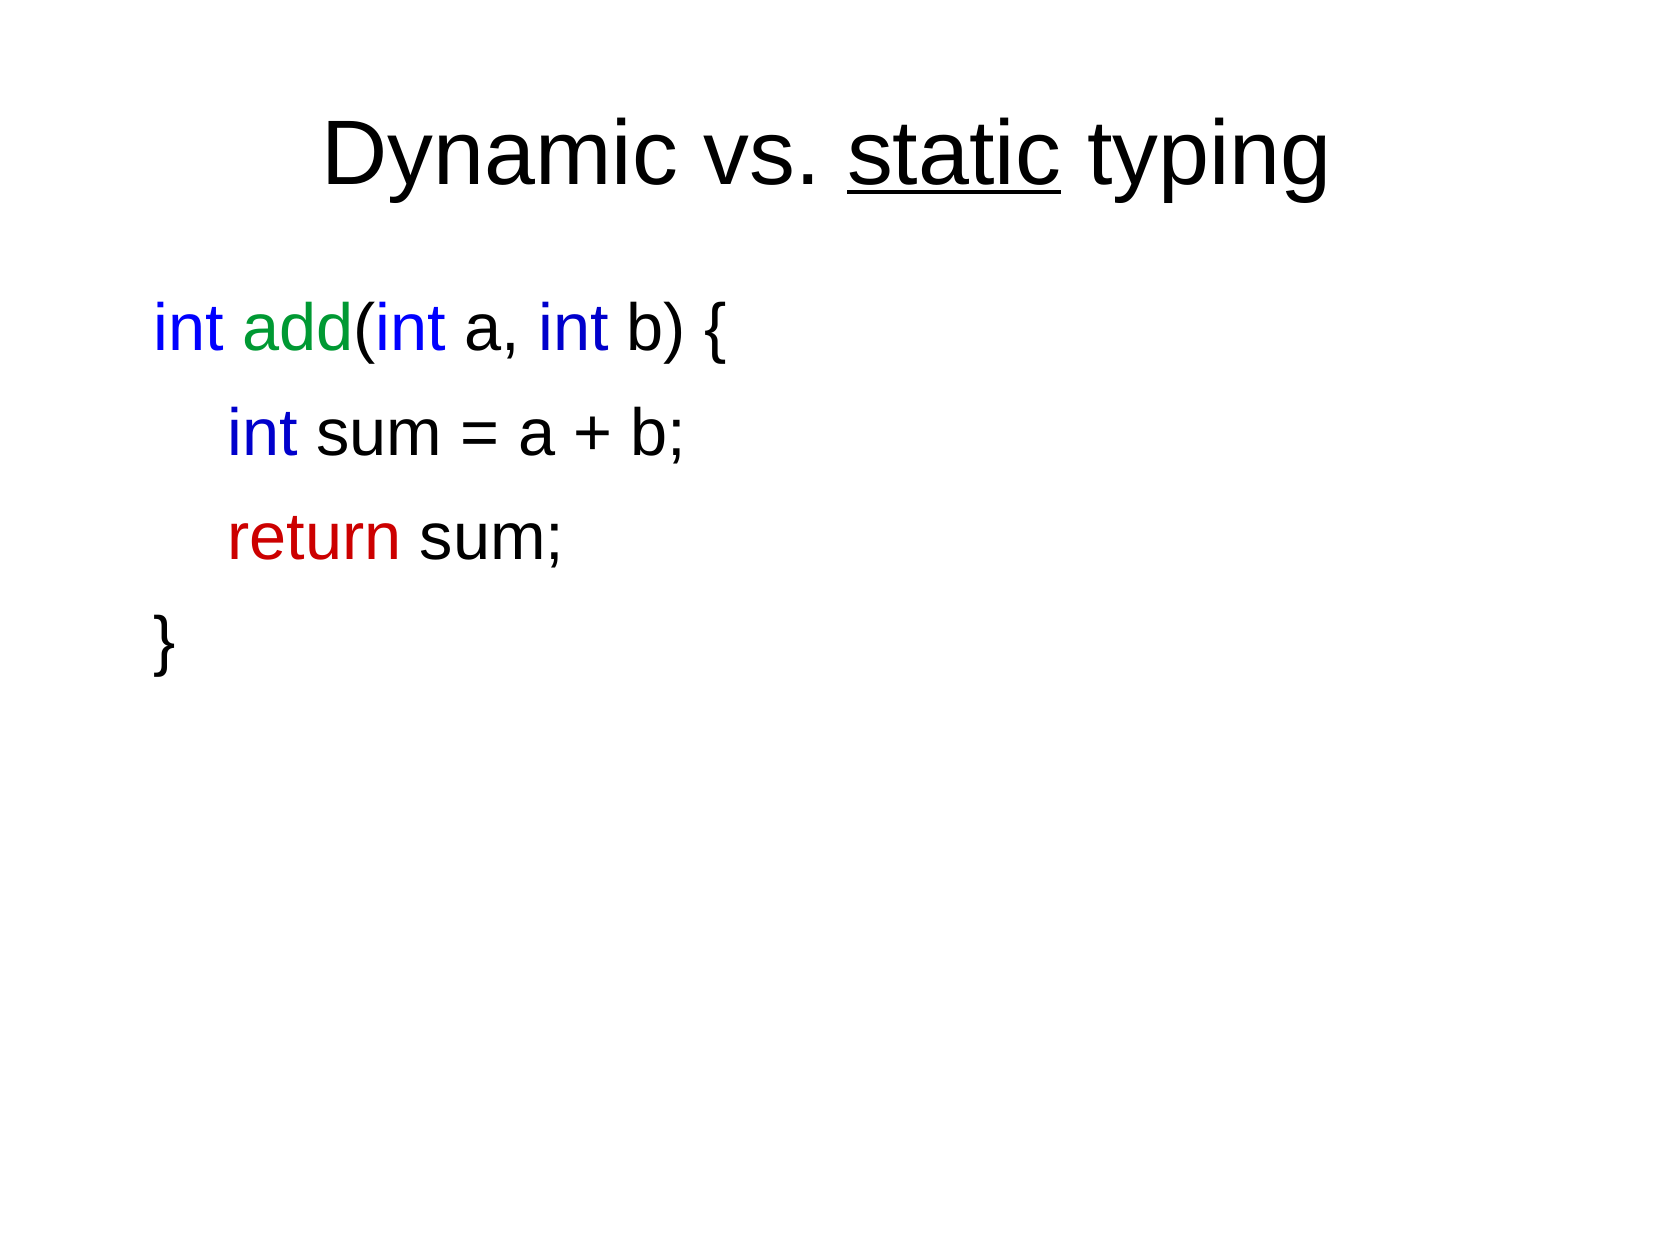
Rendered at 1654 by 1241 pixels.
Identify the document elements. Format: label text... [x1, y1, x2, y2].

list int add(int a, int b) { int sum = a + b; return sum; } [82, 290, 1571, 1010]
title Dynamic vs. static typing [82, 49, 1571, 257]
